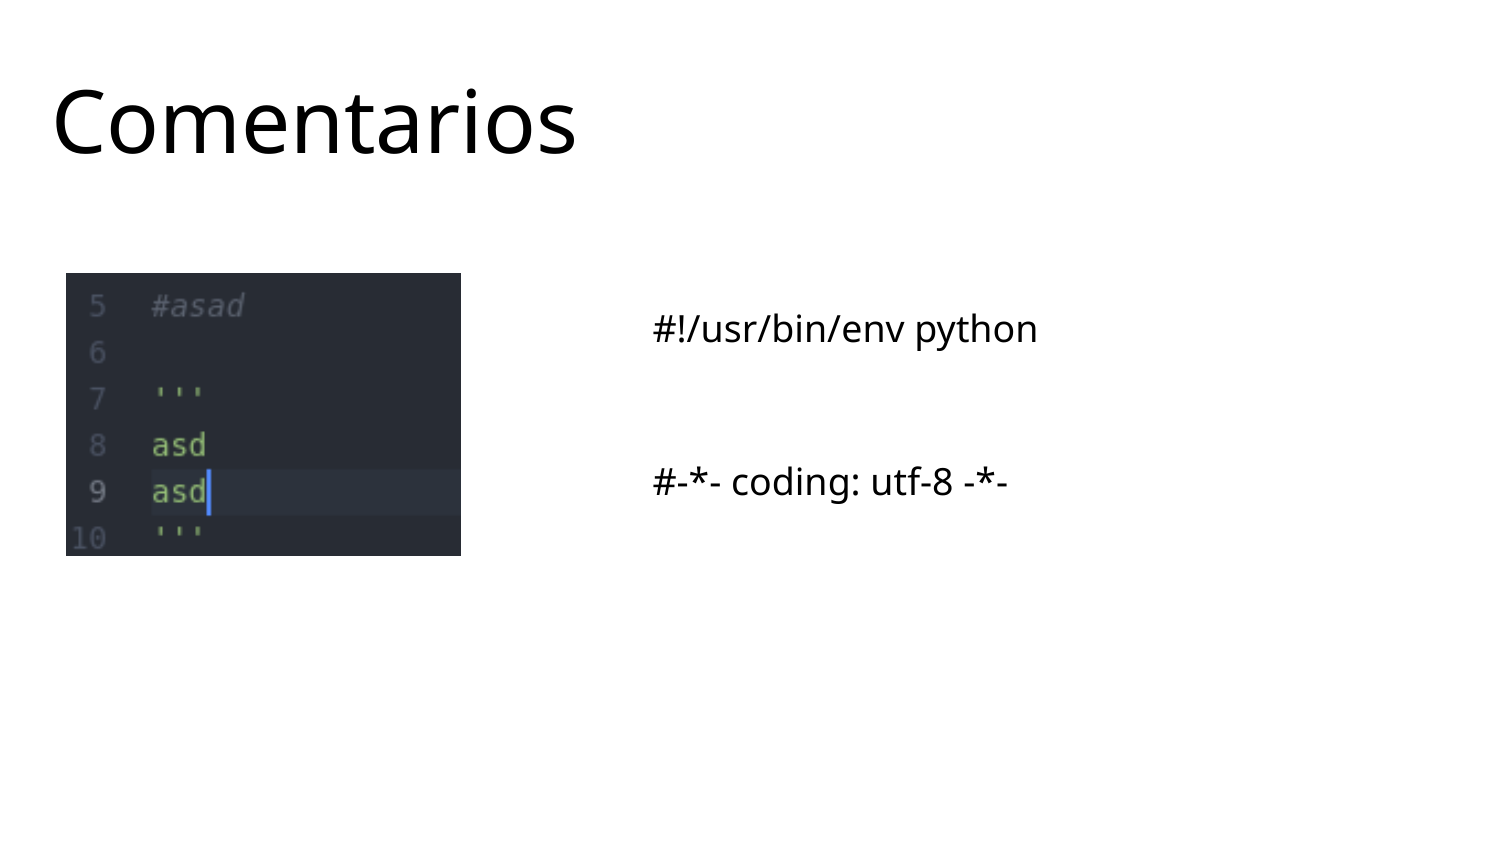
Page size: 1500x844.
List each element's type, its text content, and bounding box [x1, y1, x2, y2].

text_box #!/usr/bin/env python #-*- coding: utf-8 -*- [637, 295, 1323, 483]
picture [66, 273, 461, 556]
title Comentarios [51, 51, 1449, 189]
